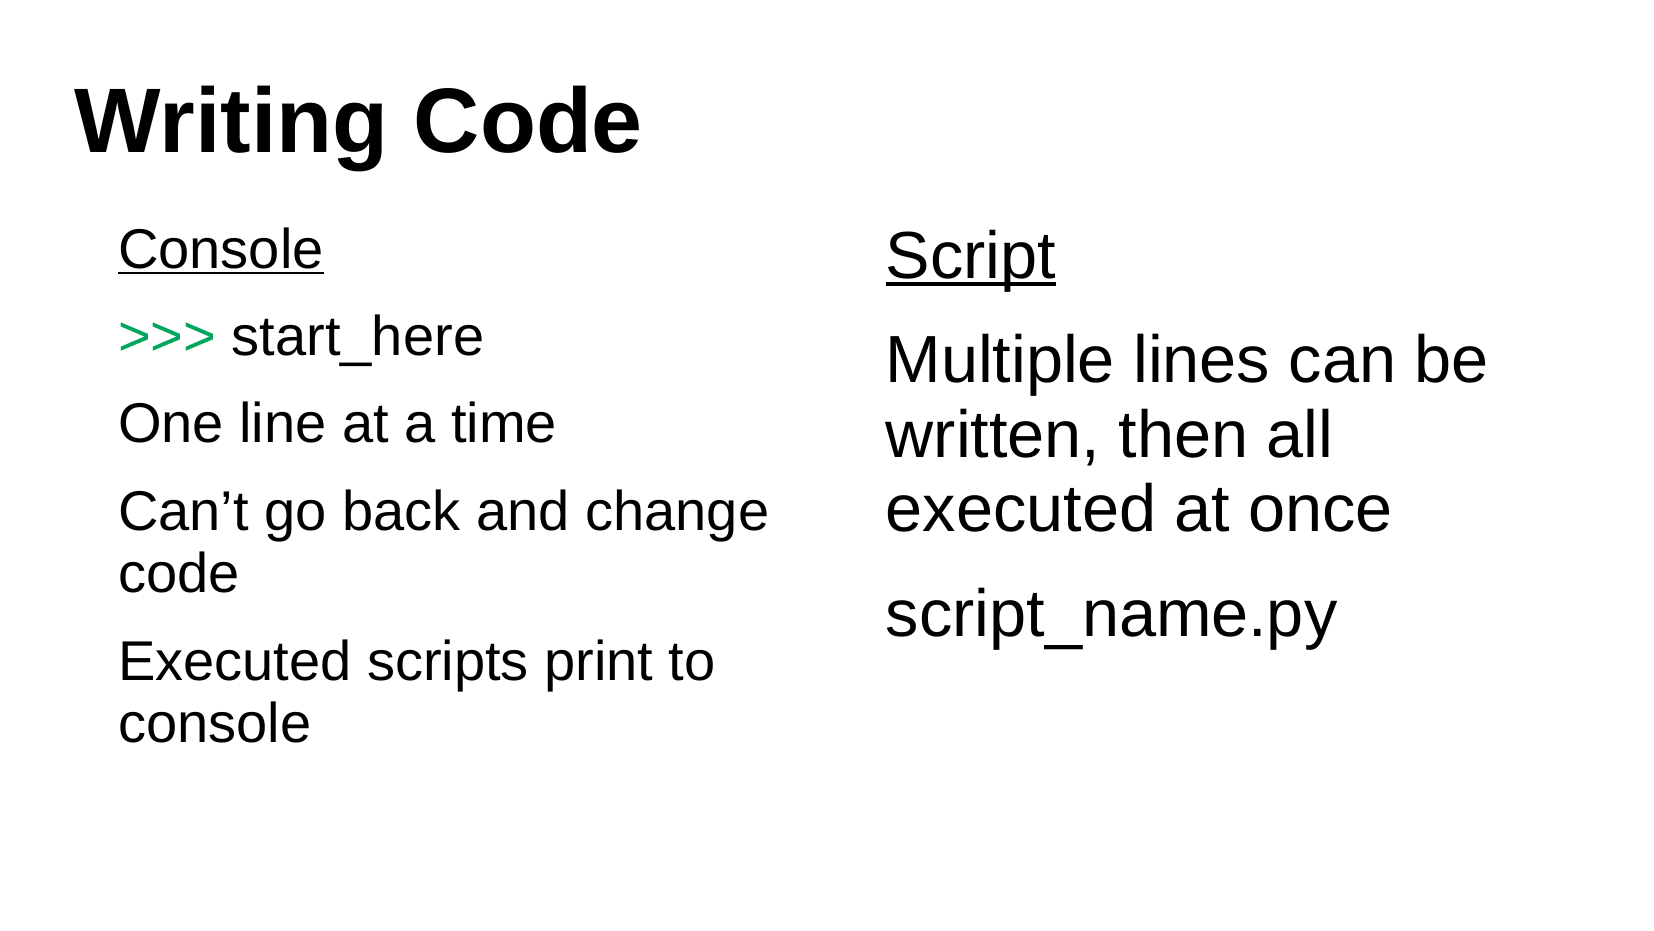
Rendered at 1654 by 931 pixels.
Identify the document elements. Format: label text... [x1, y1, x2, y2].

list Script Multiple lines can be written, then all executed at once script_name.py [885, 217, 1593, 758]
text_box Writing Code [60, 62, 1126, 181]
list Console >>> start_here One line at a time Can’t go back and change code Executed scripts print to console [118, 217, 789, 758]
